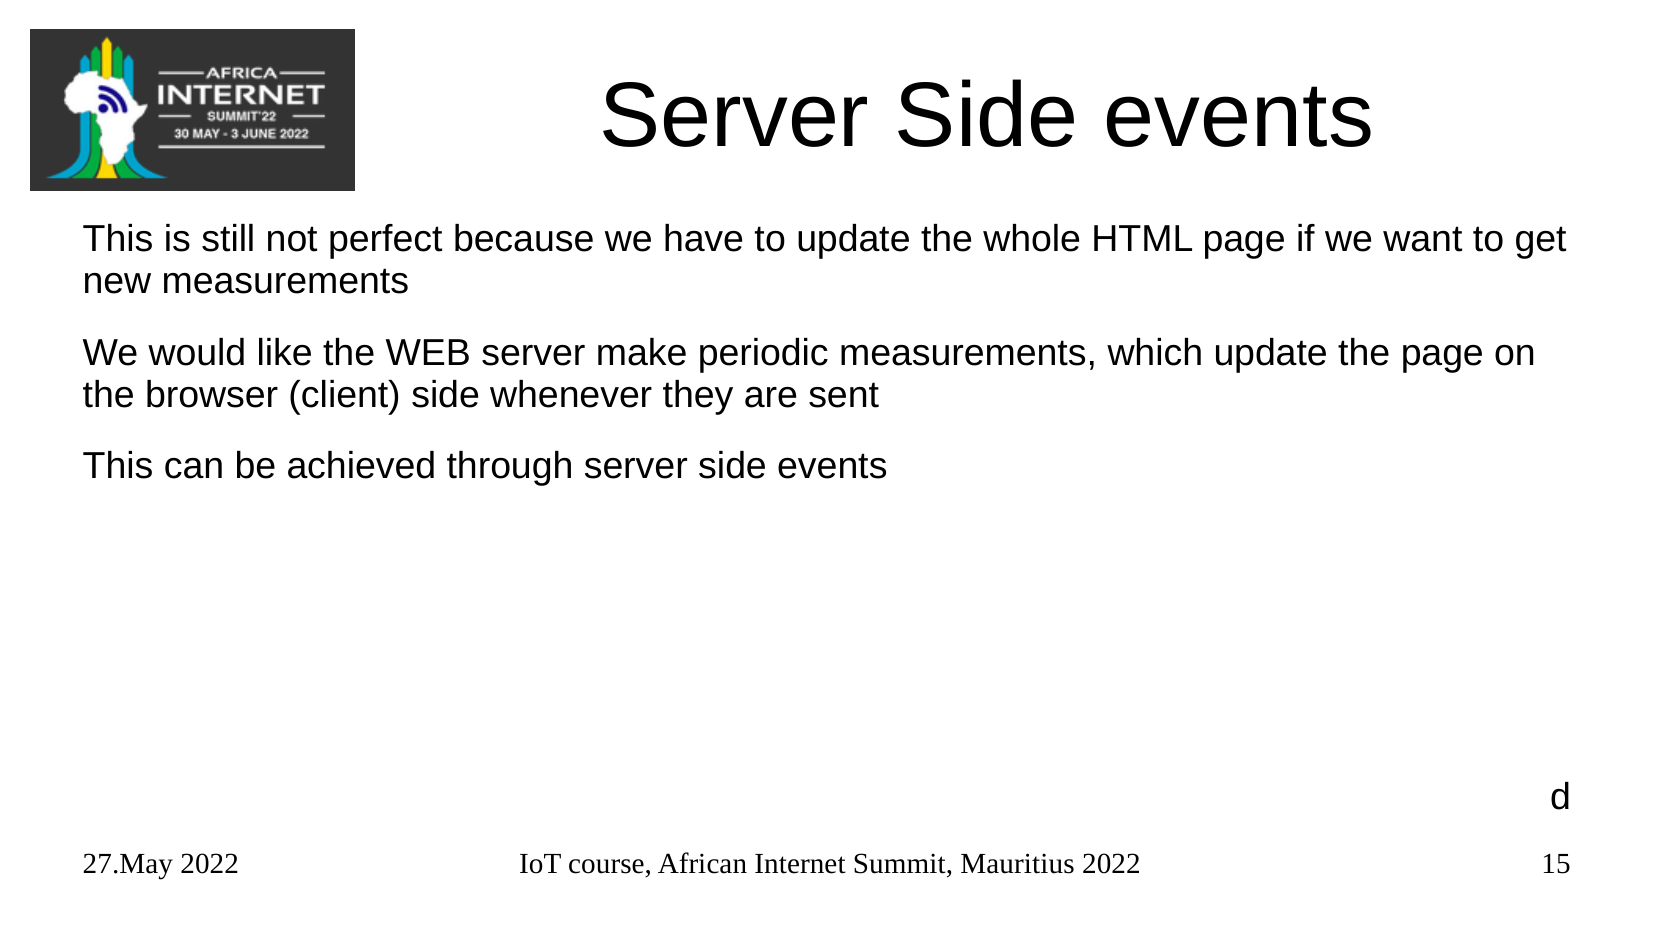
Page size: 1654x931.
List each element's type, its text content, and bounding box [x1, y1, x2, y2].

list This is still not perfect because we have to update the whole HTML page if we want to get new measurements We would like the WEB server make periodic measurements, which update the page on the browser (client) side whenever they are sent This can be achieved through server side events [82, 217, 1571, 758]
picture [30, 29, 355, 191]
title Server Side events [403, 37, 1571, 193]
text_box d [1535, 767, 1586, 825]
